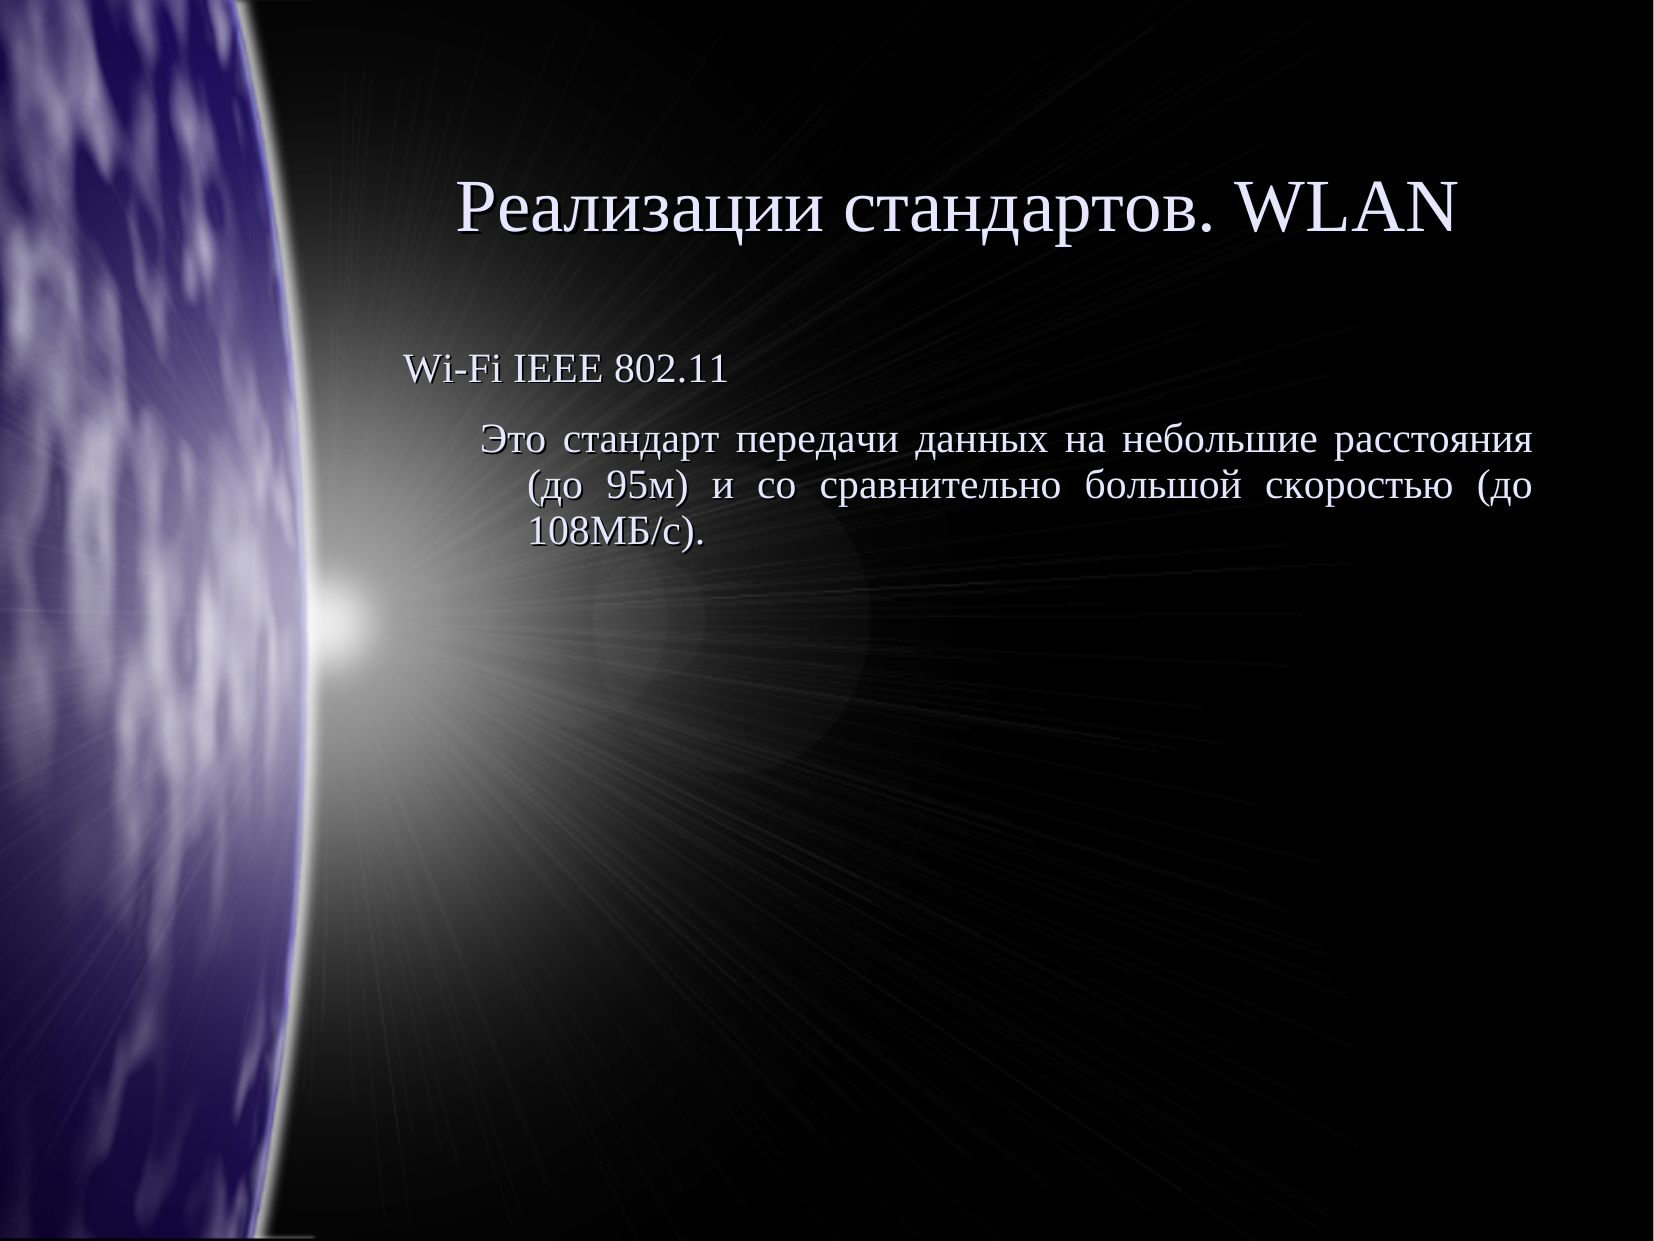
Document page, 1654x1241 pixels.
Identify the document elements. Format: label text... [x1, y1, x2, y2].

picture [0, 0, 1654, 1241]
list Wi-Fi IEEE 802.11 Это стандарт передачи данных на небольшие расстояния (до 95м) и со сравнительно большой скоростью (до 108МБ/с). [385, 344, 1534, 1112]
title Реализации стандартов. WLAN [383, 110, 1534, 303]
